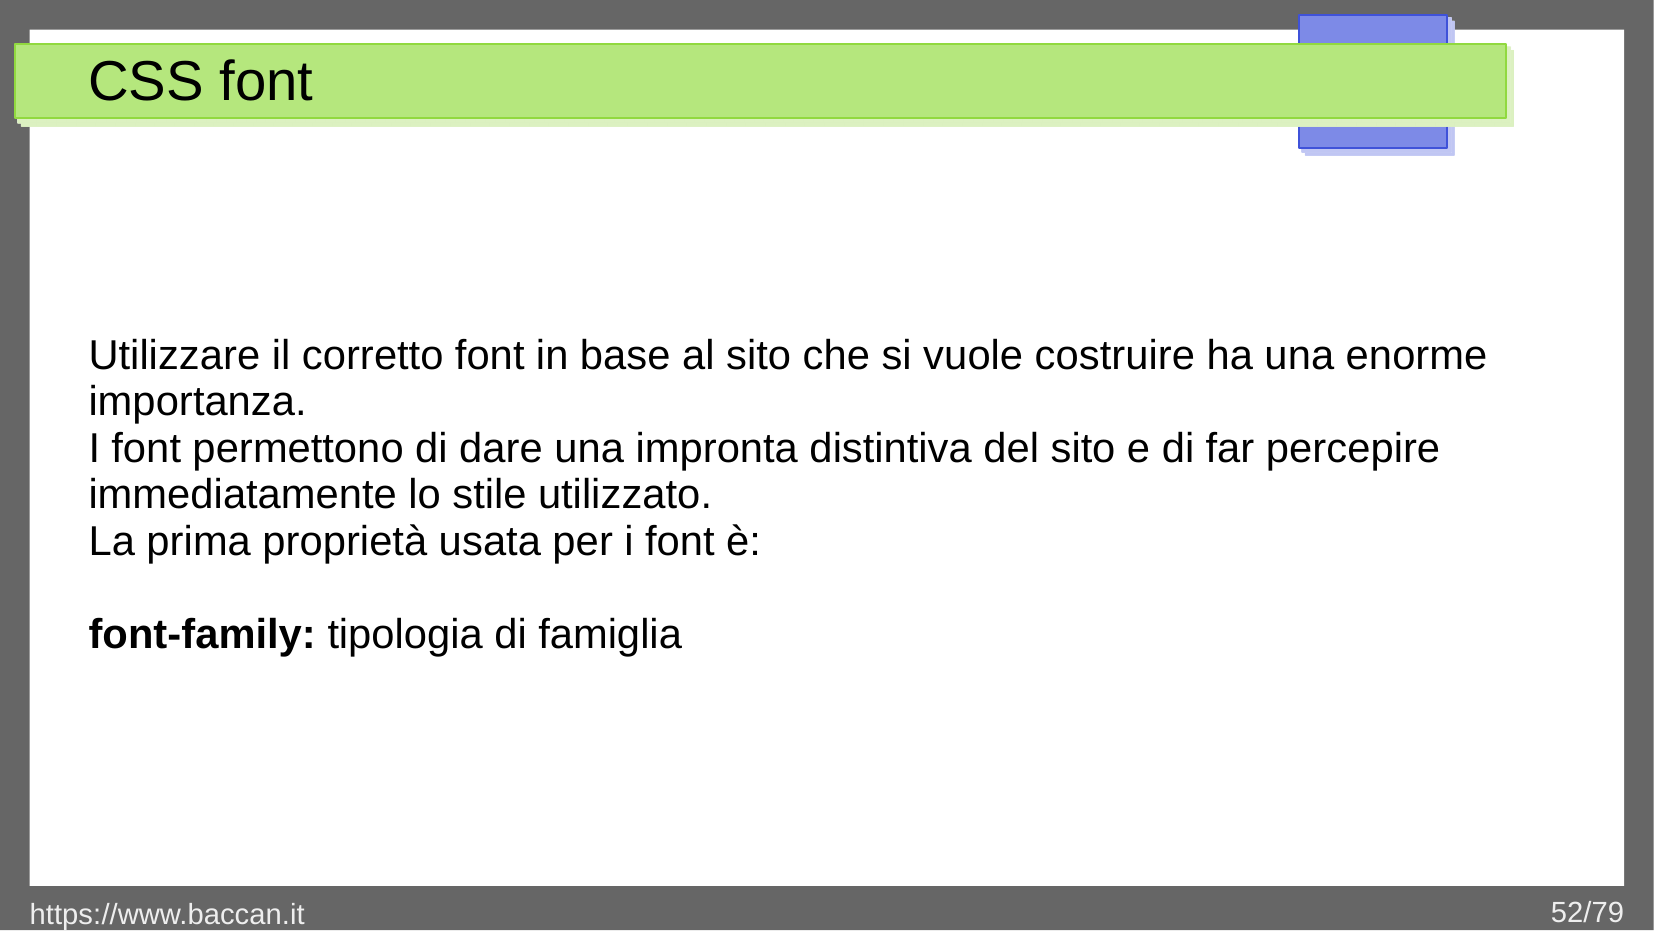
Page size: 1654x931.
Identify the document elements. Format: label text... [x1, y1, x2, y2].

title CSS font [88, 44, 1506, 119]
text_box Utilizzare il corretto font in base al sito che si vuole costruire ha una enorme importanza. I font permettono di dare una impronta distintiva del sito e di far percepire immediatamente lo stile utilizzato. La prima proprietà usata per i font è: font-family: tipologia di famiglia [88, 169, 1565, 820]
